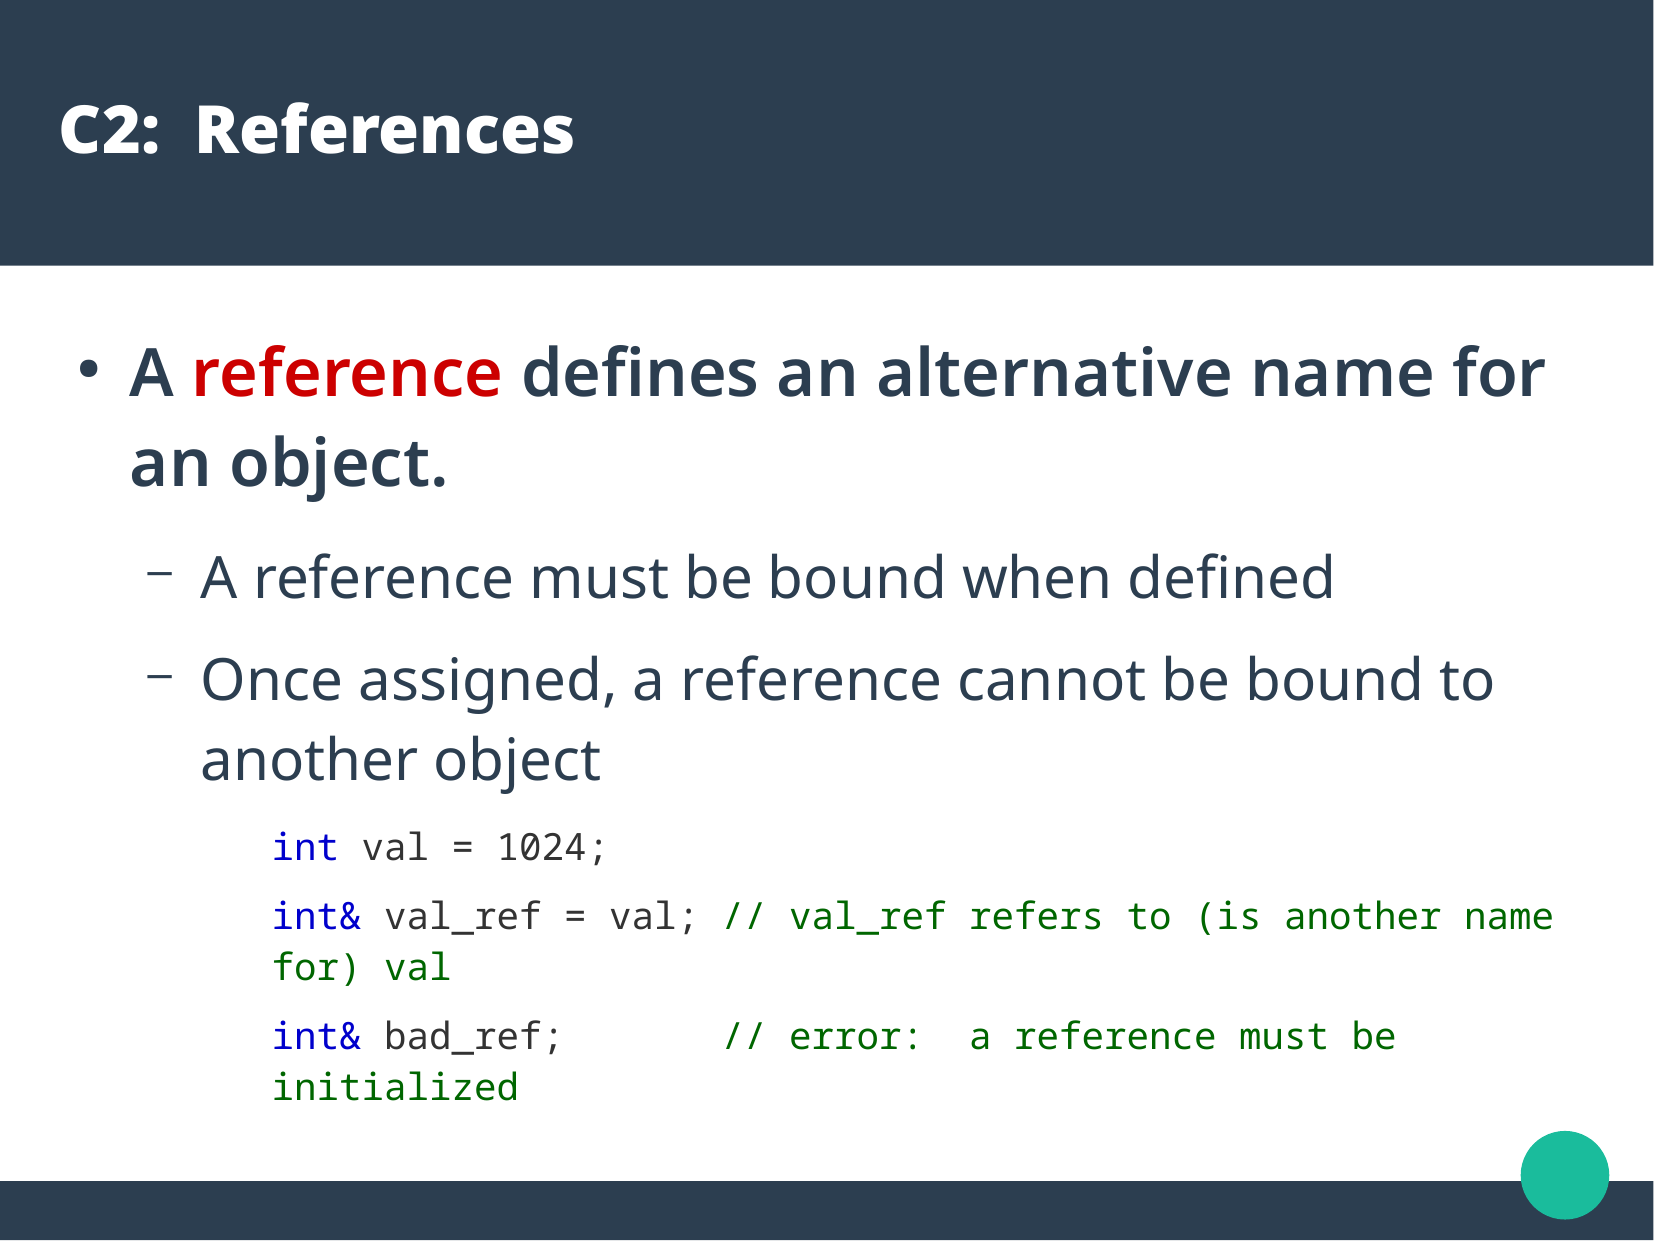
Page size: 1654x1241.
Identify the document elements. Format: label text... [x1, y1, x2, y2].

list A reference defines an alternative name for an object. A reference must be bound when defined Once assigned, a reference cannot be bound to another object int val = 1024; int& val_ref = val; // val_ref refers to (is another name for) val int& bad_ref; // error: a reference must be initialized [59, 324, 1595, 1152]
title C2: References [59, 49, 1595, 207]
